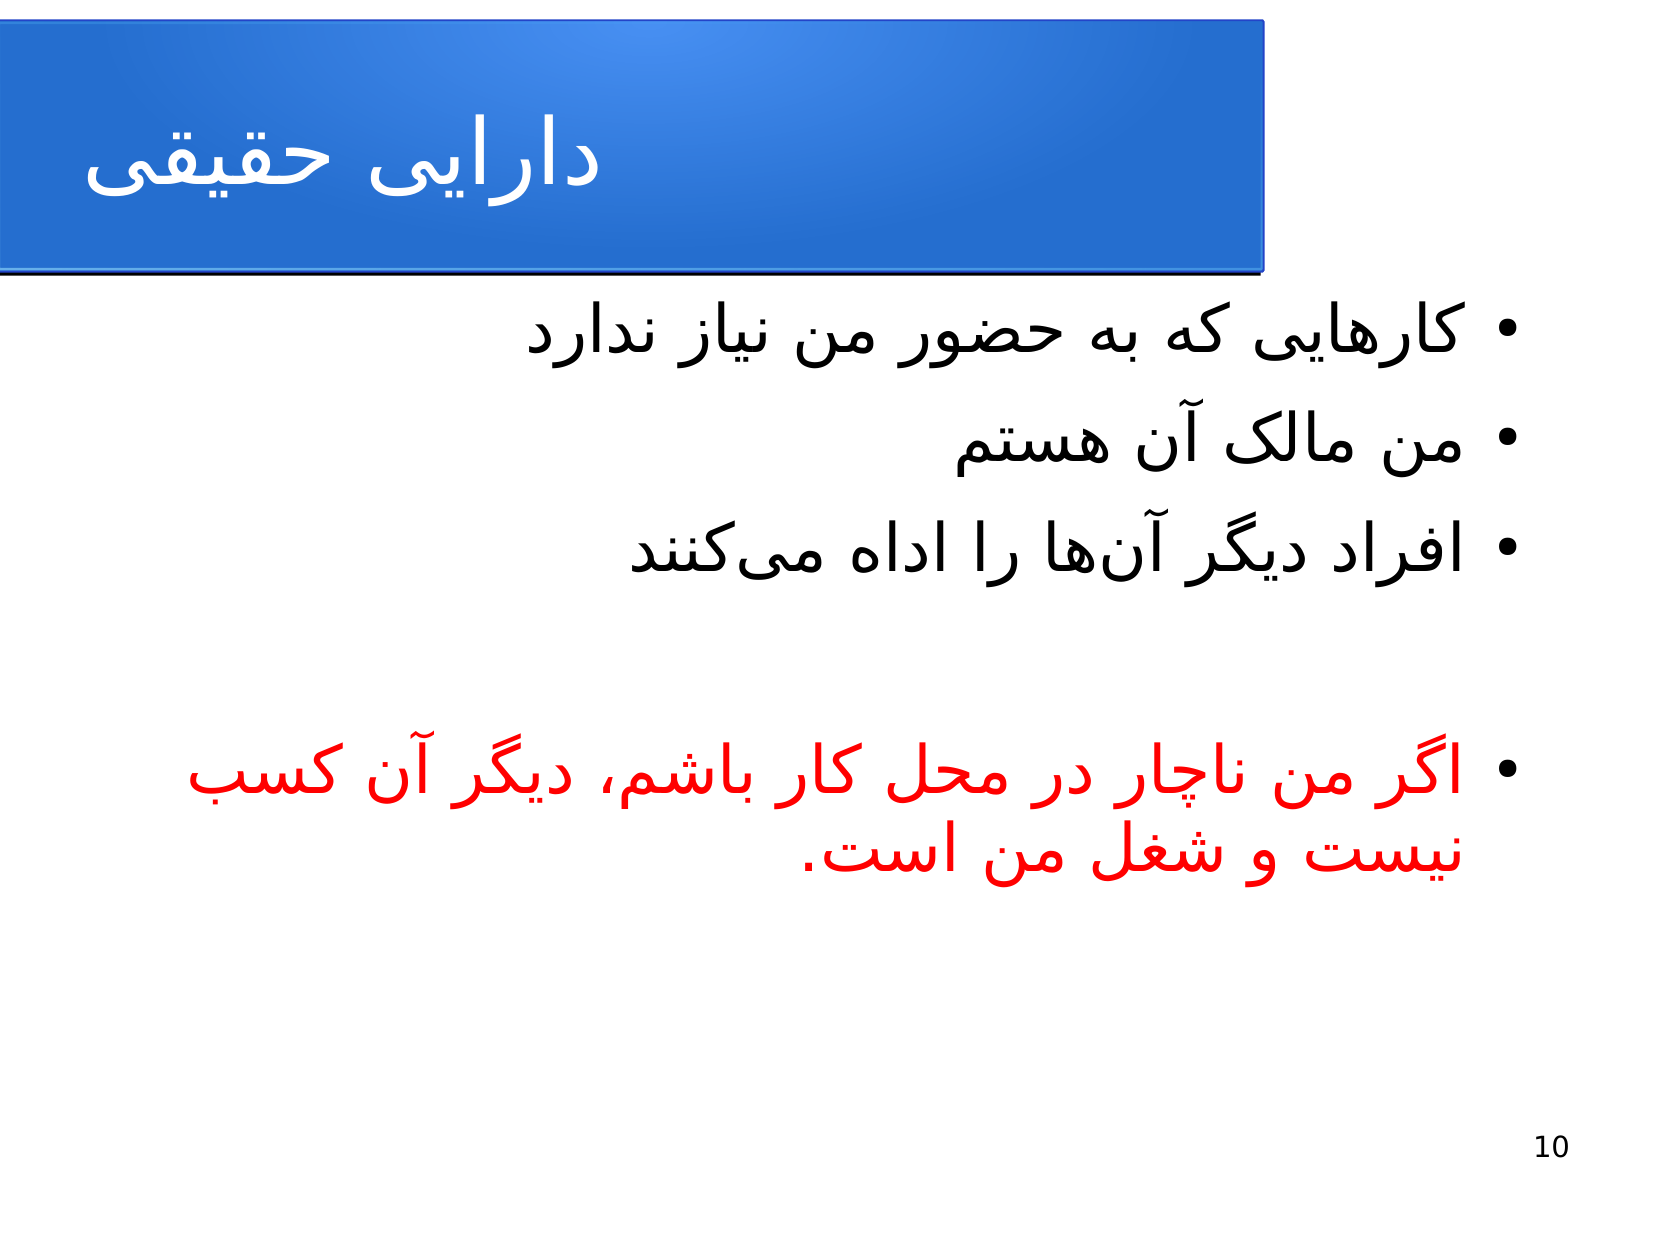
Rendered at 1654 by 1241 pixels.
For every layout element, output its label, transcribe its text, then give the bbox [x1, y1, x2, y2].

title دارایی حقیقی [82, 49, 1250, 257]
list کارهایی که به حضور من نیاز ندارد من مالک آن هستم افراد دیگر آن‌ها را اداه می‌کنند اگر من ناچار در محل کار باشم، دیگر آن کسب نیست و شغل من است. [82, 290, 1538, 1010]
